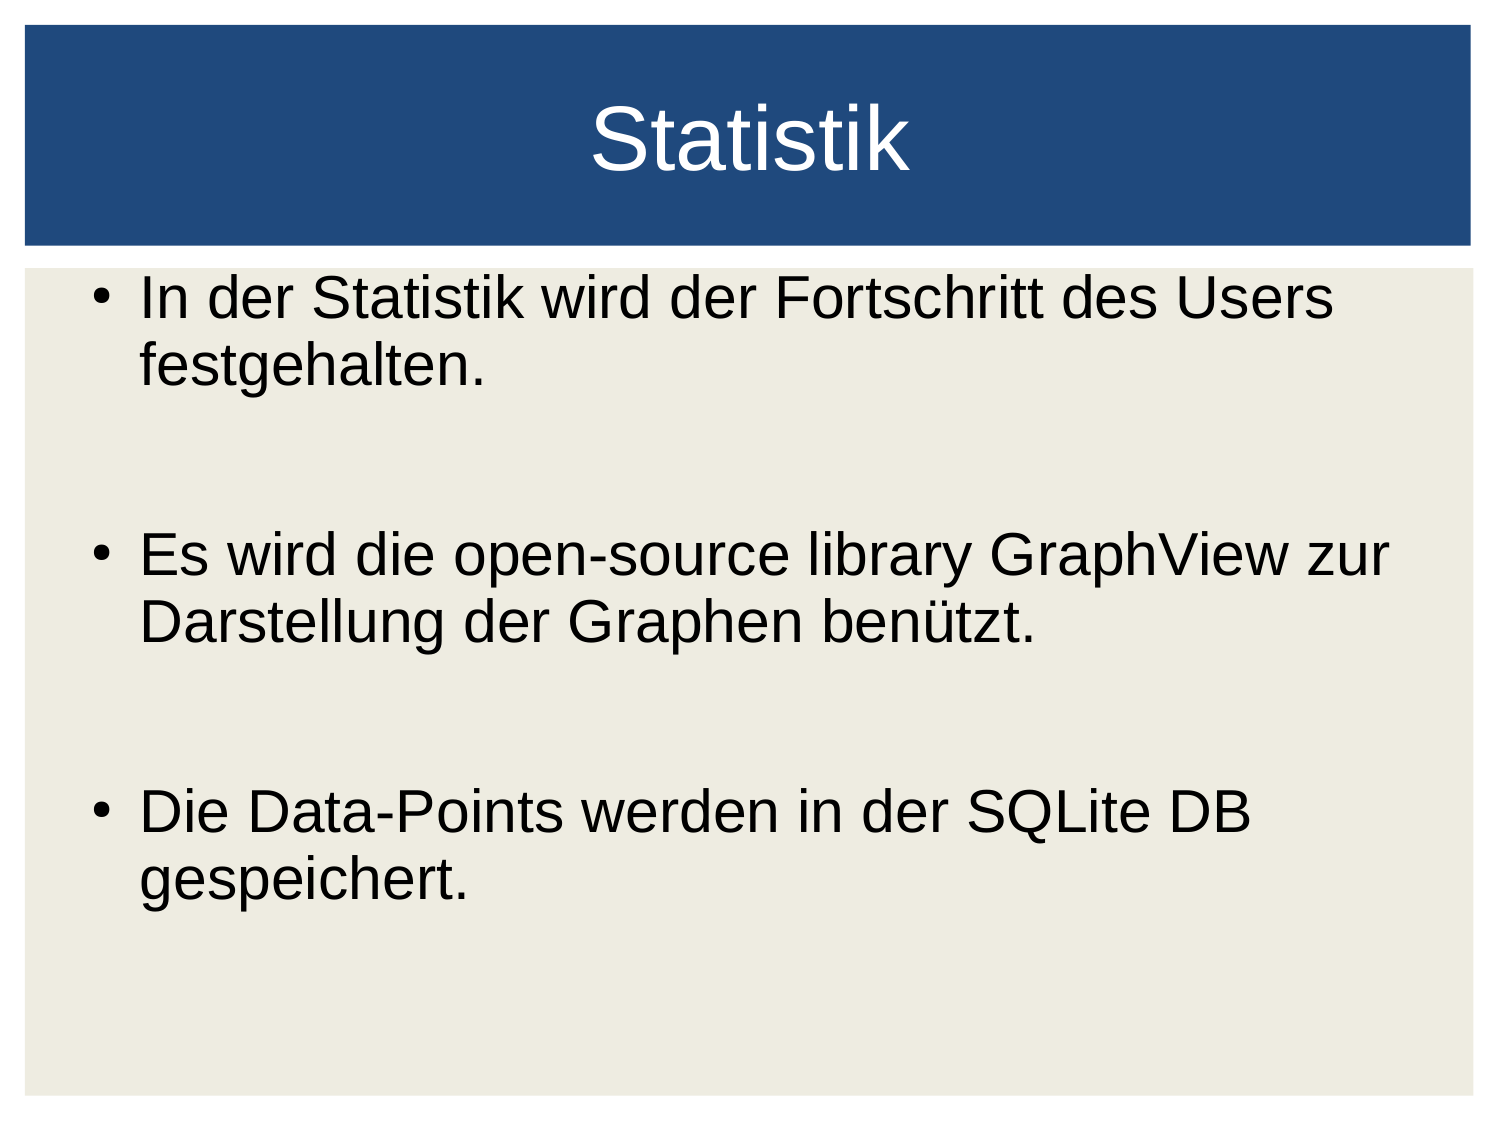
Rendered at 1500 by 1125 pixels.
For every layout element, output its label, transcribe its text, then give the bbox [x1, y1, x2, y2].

title Statistik [75, 44, 1425, 233]
list In der Statistik wird der Fortschritt des Users festgehalten. Es wird die open-source library GraphView zur Darstellung der Graphen benützt. Die Data-Points werden in der SQLite DB gespeichert. [75, 263, 1425, 916]
